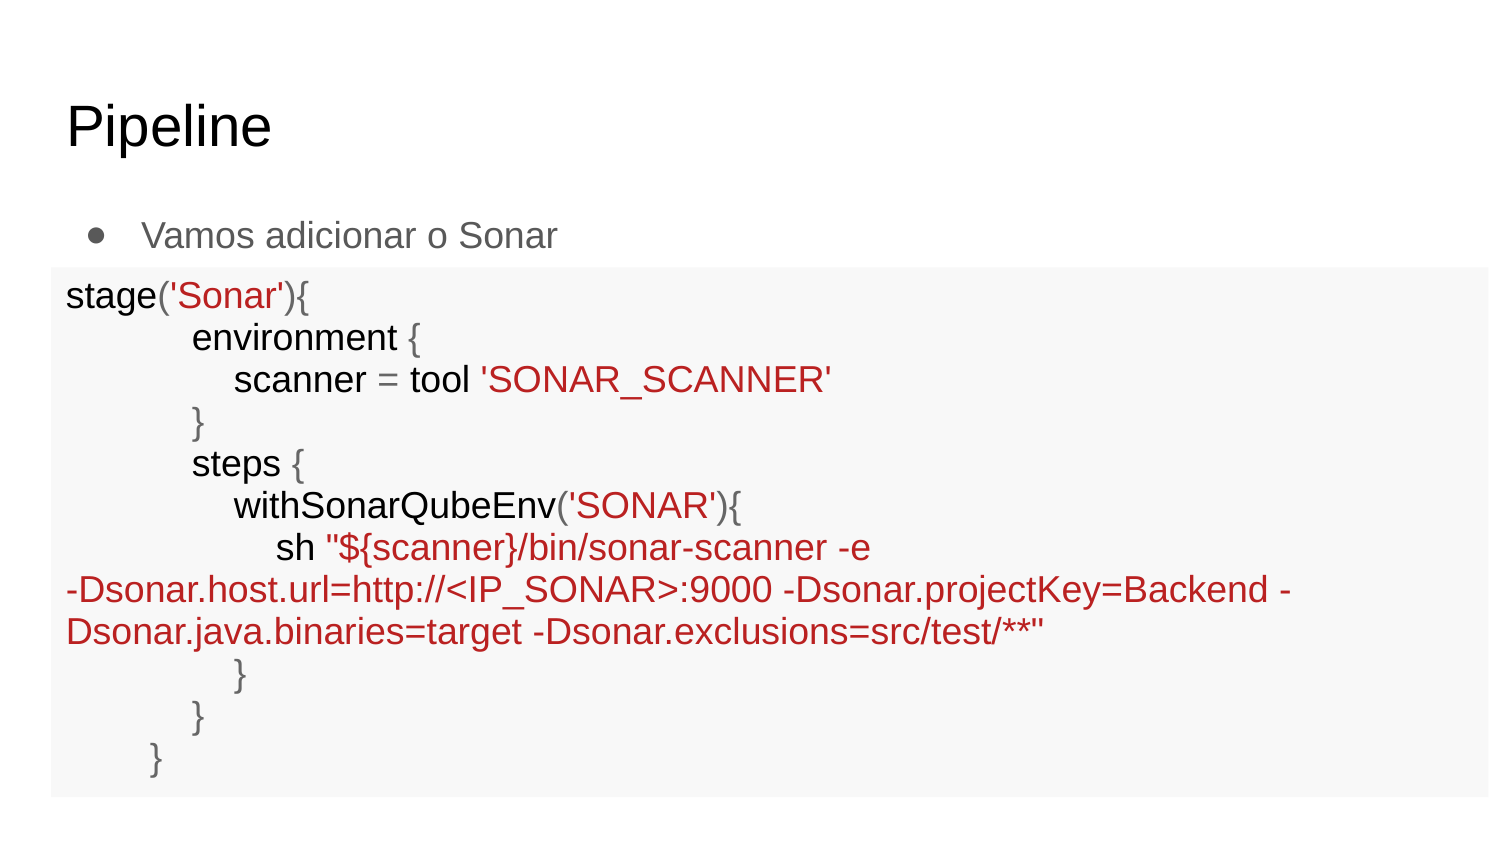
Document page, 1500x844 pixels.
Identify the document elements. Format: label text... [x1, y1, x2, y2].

text_box stage('Sonar'){ environment { scanner = tool 'SONAR_SCANNER' } steps { withSonarQubeEnv('SONAR'){ sh "${scanner}/bin/sonar-scanner -e -Dsonar.host.url=http://<IP_SONAR>:9000 -Dsonar.projectKey=Backend -Dsonar.java.binaries=target -Dsonar.exclusions=src/test/**" } } } [51, 267, 1489, 798]
list Vamos adicionar o Sonar [51, 189, 1489, 267]
title Pipeline [51, 72, 1449, 167]
